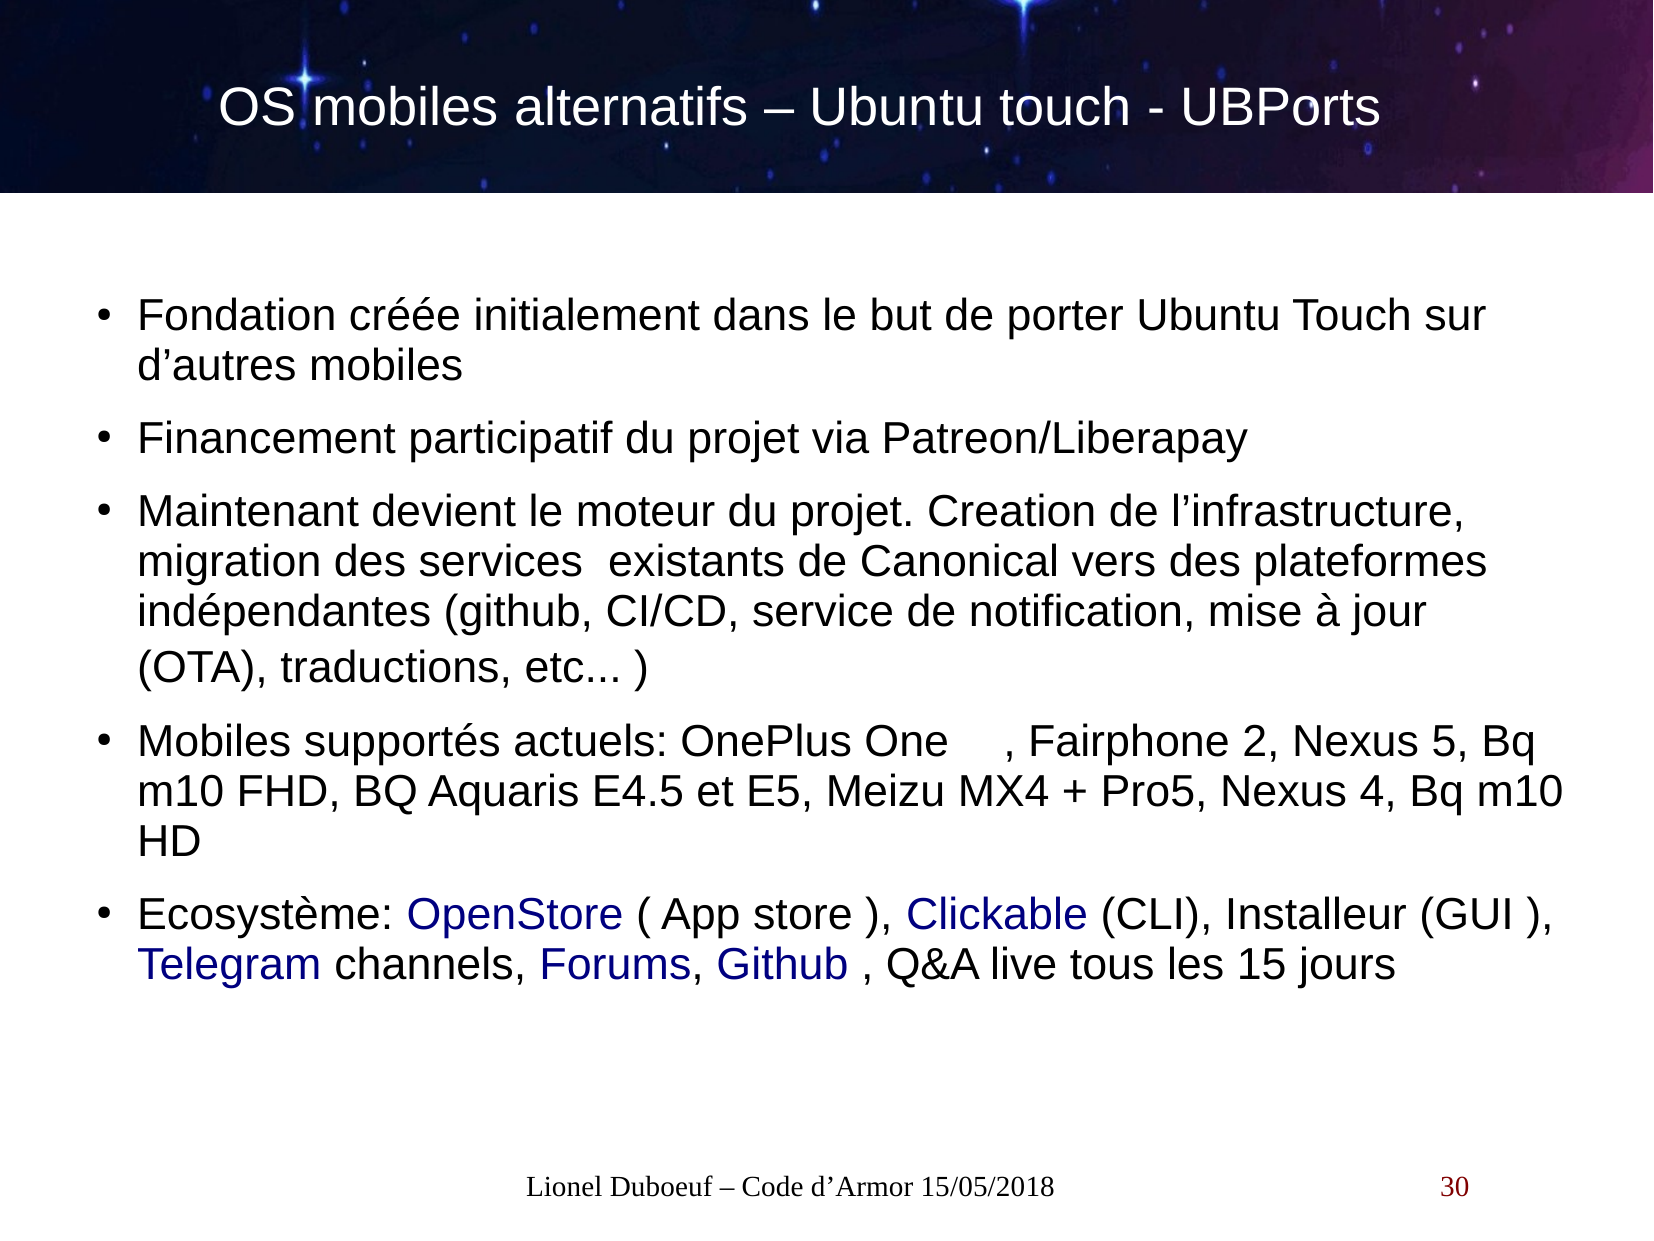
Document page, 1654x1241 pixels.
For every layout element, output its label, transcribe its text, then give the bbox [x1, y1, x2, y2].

picture [0, 0, 1653, 193]
list Fondation créée initialement dans le but de porter Ubuntu Touch sur d’autres mobiles Financement participatif du projet via Patreon/Liberapay Maintenant devient le moteur du projet. Creation de l’infrastructure, migration des services existants de Canonical vers des plateformes indépendantes (github, CI/CD, service de notification, mise à jour (OTA), traductions, etc... ) Mobiles supportés actuels: OnePlus One , Fairphone 2, Nexus 5, Bq m10 FHD, BQ Aquaris E4.5 et E5, Meizu MX4 + Pro5, Nexus 4, Bq m10 HD Ecosystème: OpenStore ( App store ), Clickable (CLI), Installeur (GUI ), Telegram channels, Forums, Github , Q&A live tous les 15 jours [82, 290, 1571, 1010]
title OS mobiles alternatifs – Ubuntu touch - UBPorts [57, 2, 1546, 211]
